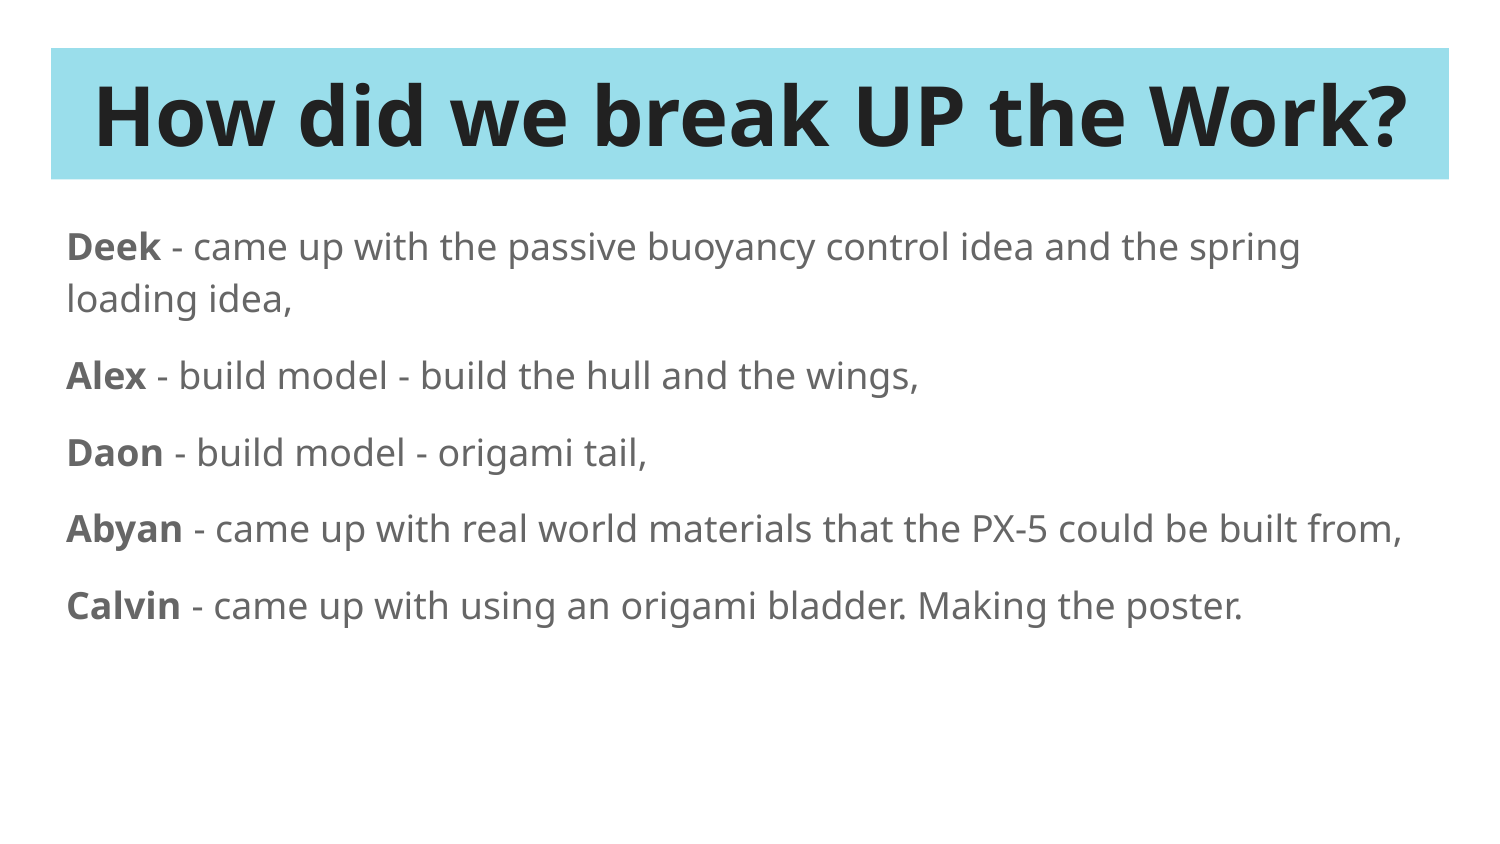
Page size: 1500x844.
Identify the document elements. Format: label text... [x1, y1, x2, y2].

title How did we break UP the Work? [51, 48, 1449, 180]
list Deek - came up with the passive buoyancy control idea and the spring loading idea, Alex - build model - build the hull and the wings, Daon - build model - origami tail, Abyan - came up with real world materials that the PX-5 could be built from, Calvin - came up with using an origami bladder. Making the poster. [51, 201, 1449, 750]
